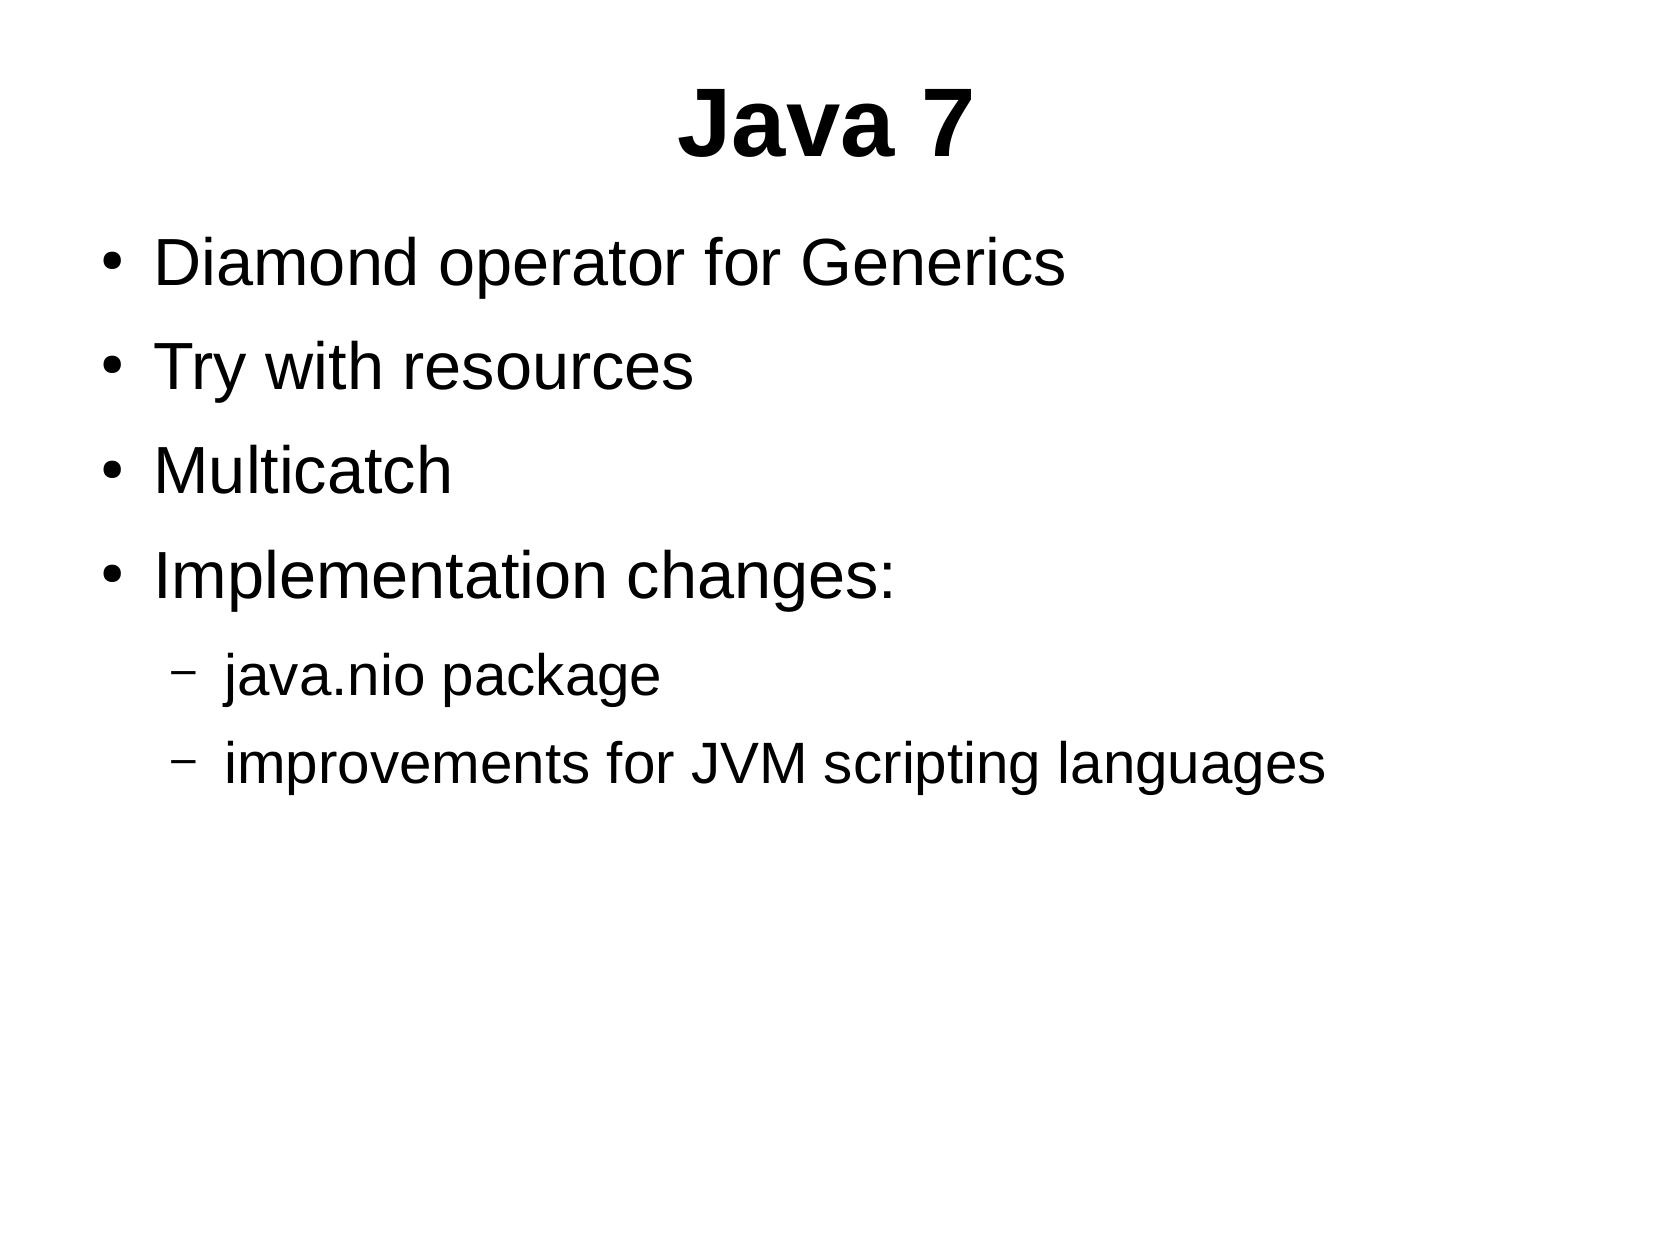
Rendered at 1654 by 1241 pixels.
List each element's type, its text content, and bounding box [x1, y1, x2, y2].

title Java 7 [82, 49, 1571, 196]
list Diamond operator for Generics Try with resources Multicatch Implementation changes: java.nio package improvements for JVM scripting languages [82, 225, 1538, 1186]
